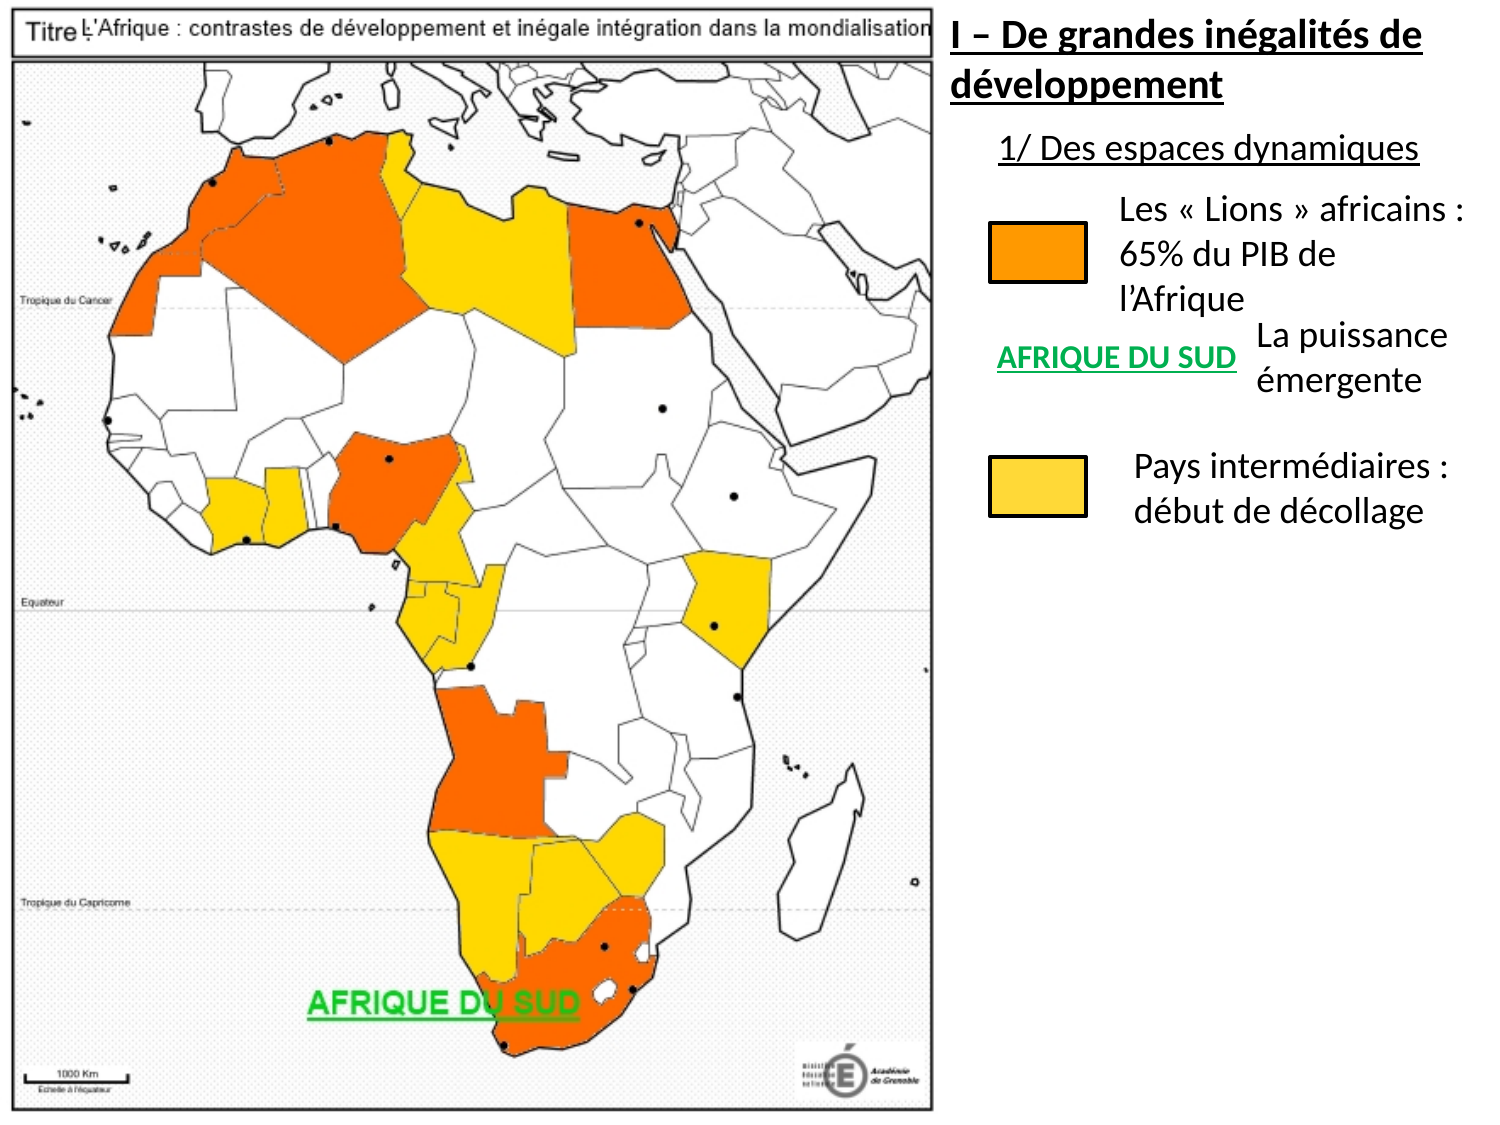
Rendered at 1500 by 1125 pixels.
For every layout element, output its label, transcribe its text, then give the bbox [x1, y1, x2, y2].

text_box La puissance émergente [1241, 302, 1500, 408]
text_box Les « Lions » africains : 65% du PIB de l’Afrique [1104, 176, 1485, 327]
text_box [990, 457, 1086, 517]
picture [0, 0, 939, 1125]
text_box [990, 222, 1086, 282]
text_box I – De grandes inégalités de développement [939, 0, 1500, 115]
text_box Pays intermédiaires : début de décollage [1119, 433, 1500, 539]
text_box 1/ Des espaces dynamiques [983, 116, 1500, 176]
text_box AFRIQUE DU SUD [982, 328, 1241, 383]
